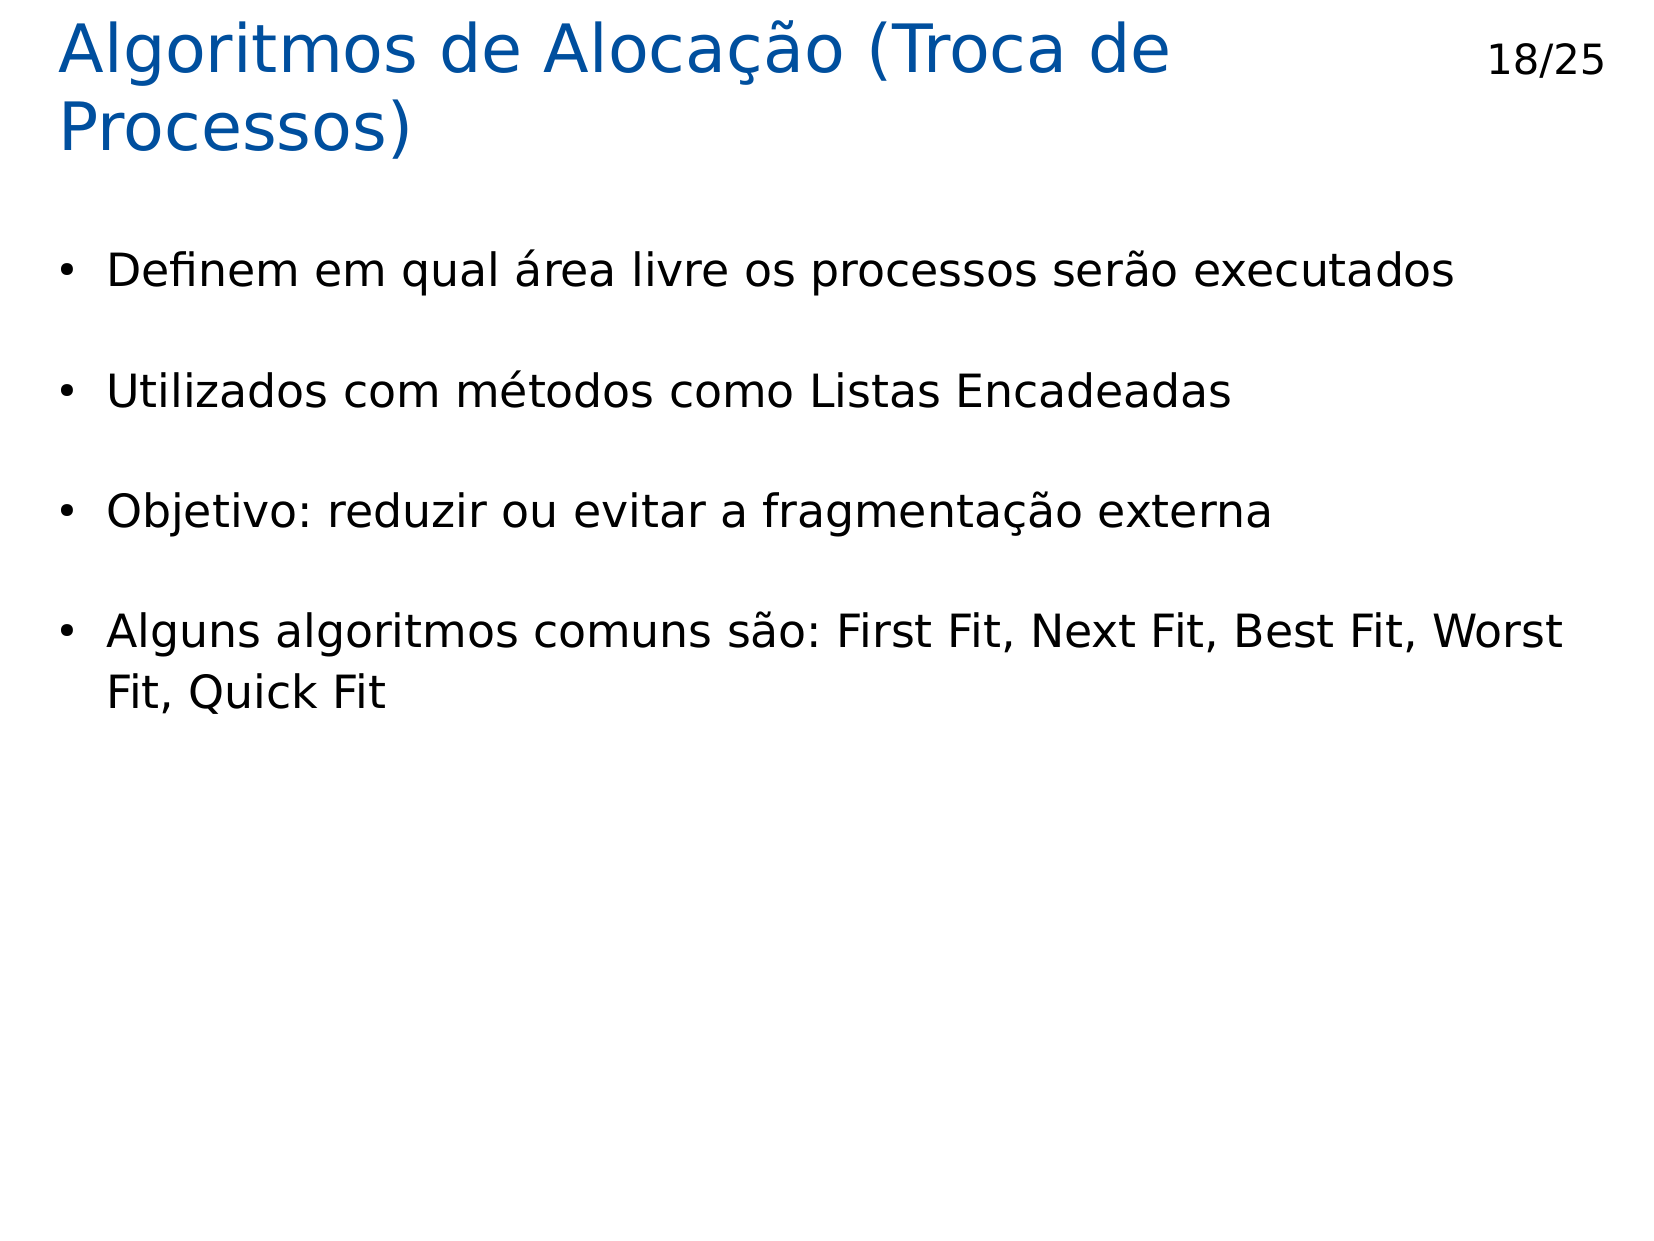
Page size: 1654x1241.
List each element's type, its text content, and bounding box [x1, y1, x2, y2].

title Algoritmos de Alocação (Troca de Processos) [59, 10, 1506, 167]
list Definem em qual área livre os processos serão executados Utilizados com métodos como Listas Encadeadas Objetivo: reduzir ou evitar a fragmentação externa Alguns algoritmos comuns são: First Fit, Next Fit, Best Fit, Worst Fit, Quick Fit [59, 236, 1595, 1211]
